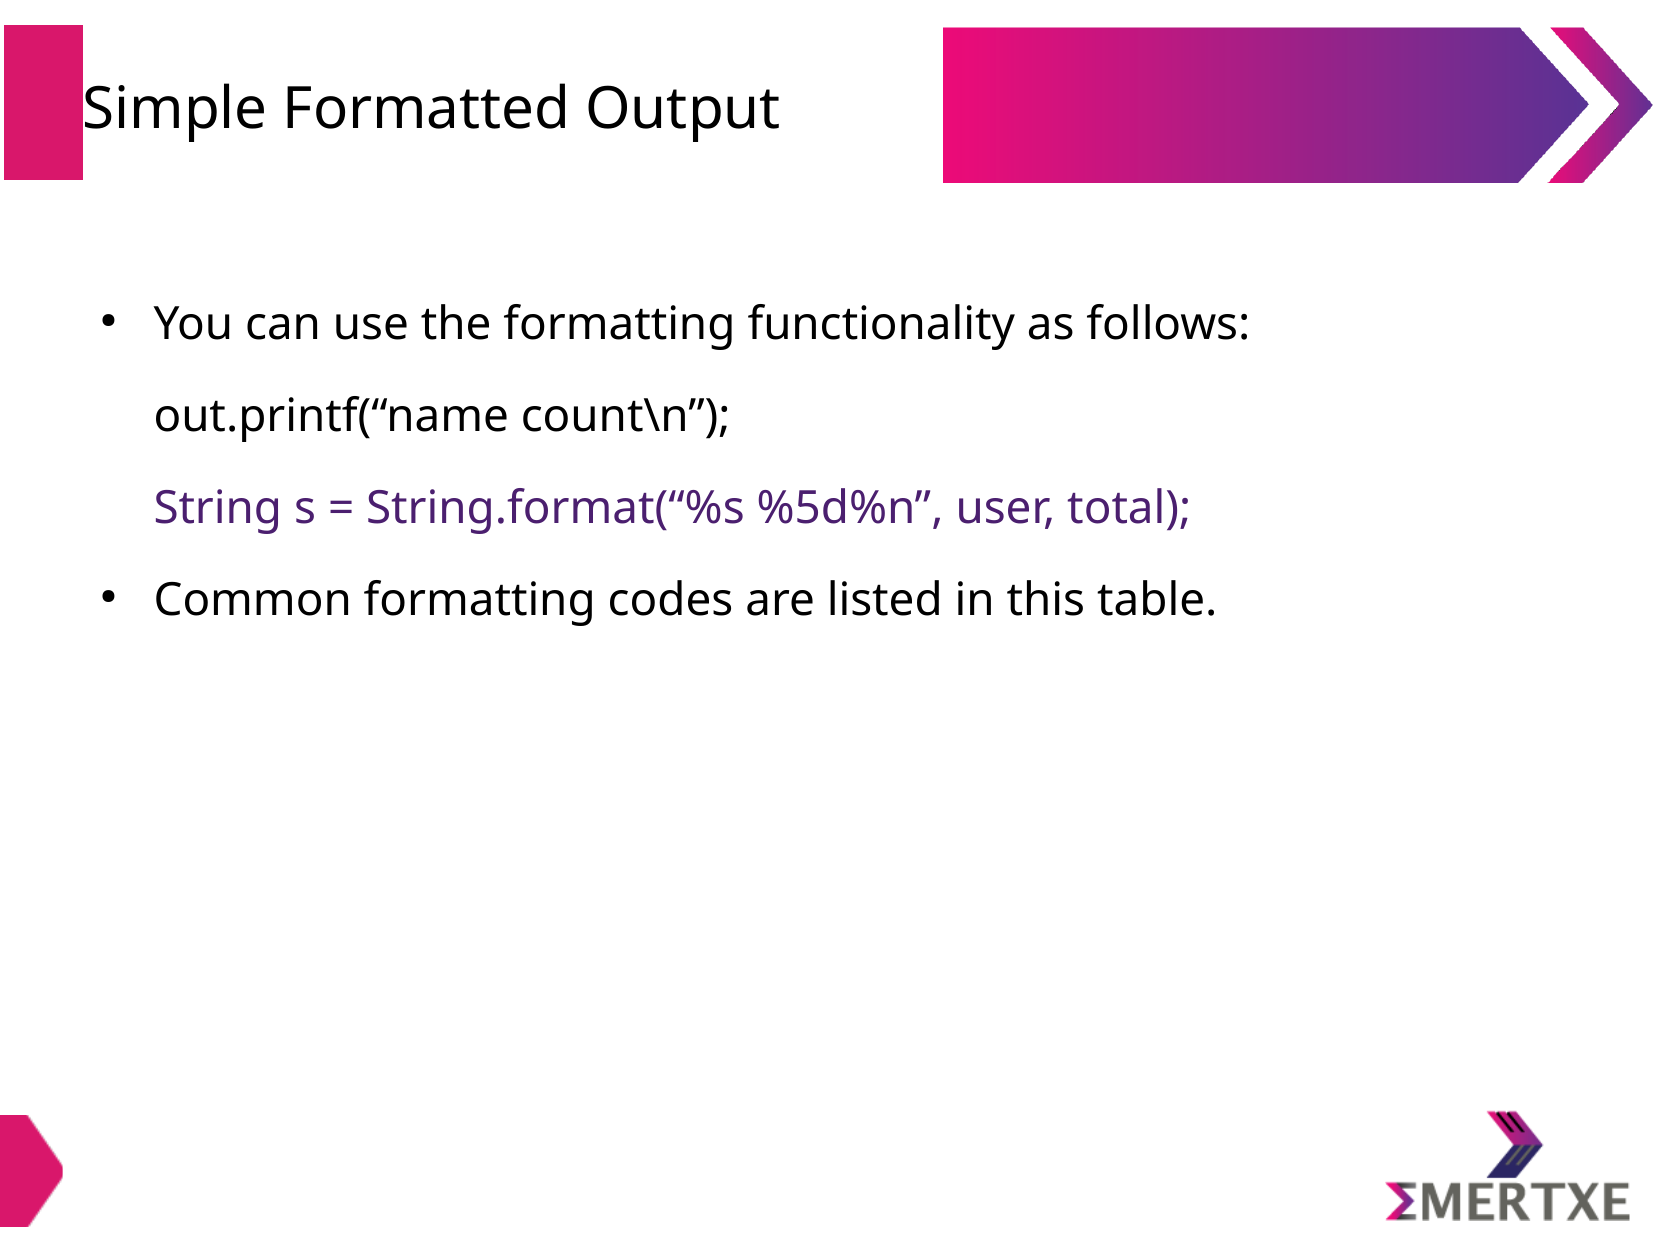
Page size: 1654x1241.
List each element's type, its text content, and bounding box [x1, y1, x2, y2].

picture [1385, 1107, 1631, 1221]
picture [1571, 27, 1653, 183]
list You can use the formatting functionality as follows: out.printf(“name count\n”); String s = String.format(“%s %5d%n”, user, total); Common formatting codes are listed in this table. [82, 290, 1571, 1010]
title Simple Formatted Output [82, 2, 1571, 210]
